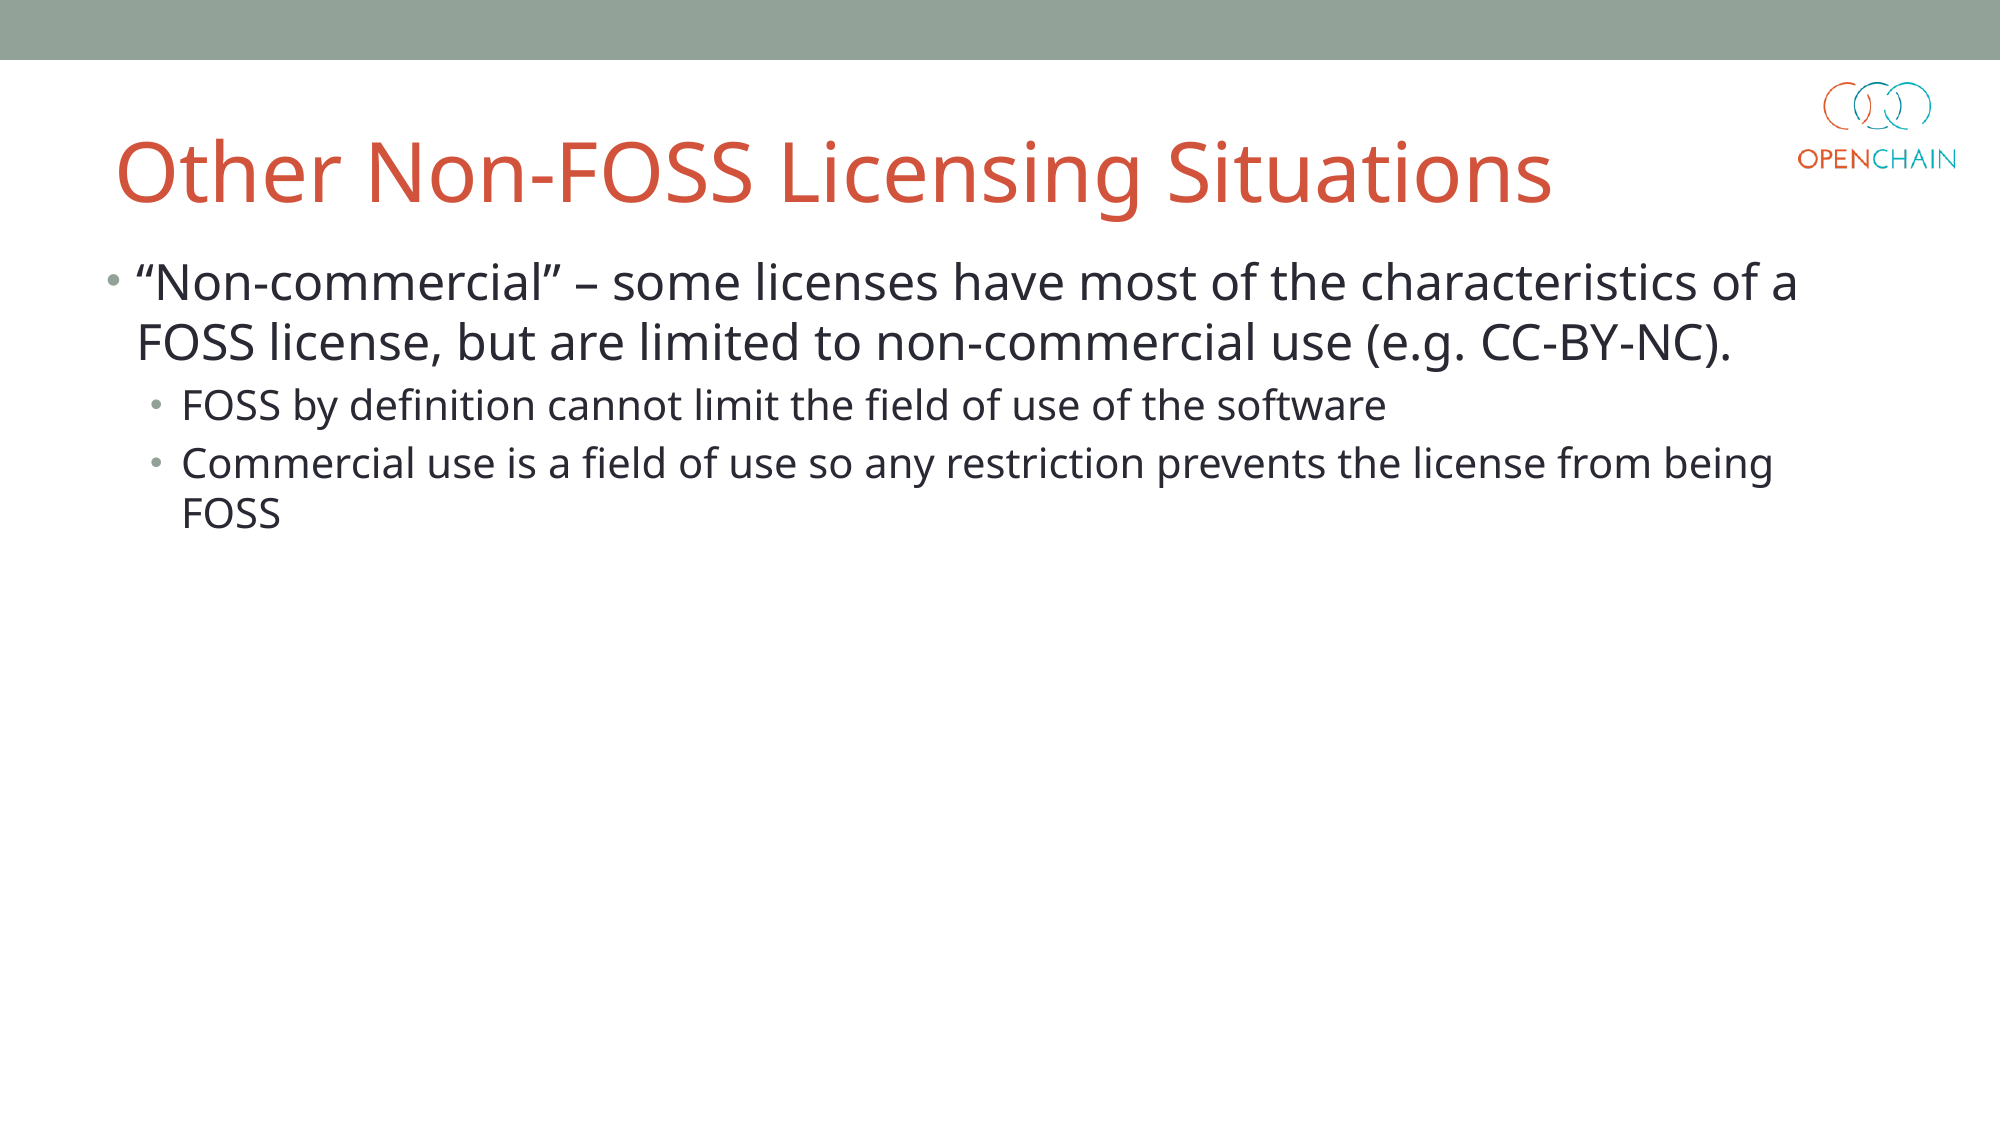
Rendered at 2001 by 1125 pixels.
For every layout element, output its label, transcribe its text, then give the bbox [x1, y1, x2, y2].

text_box Other Non-FOSS Licensing Situations [99, 87, 1900, 250]
text_box “Non-commercial” – some licenses have most of the characteristics of a FOSS license, but are limited to non-commercial use (e.g. CC-BY-NC). FOSS by definition cannot limit the field of use of the software Commercial use is a field of use so any restriction prevents the license from being FOSS [91, 243, 1863, 1093]
picture [1798, 82, 1955, 169]
